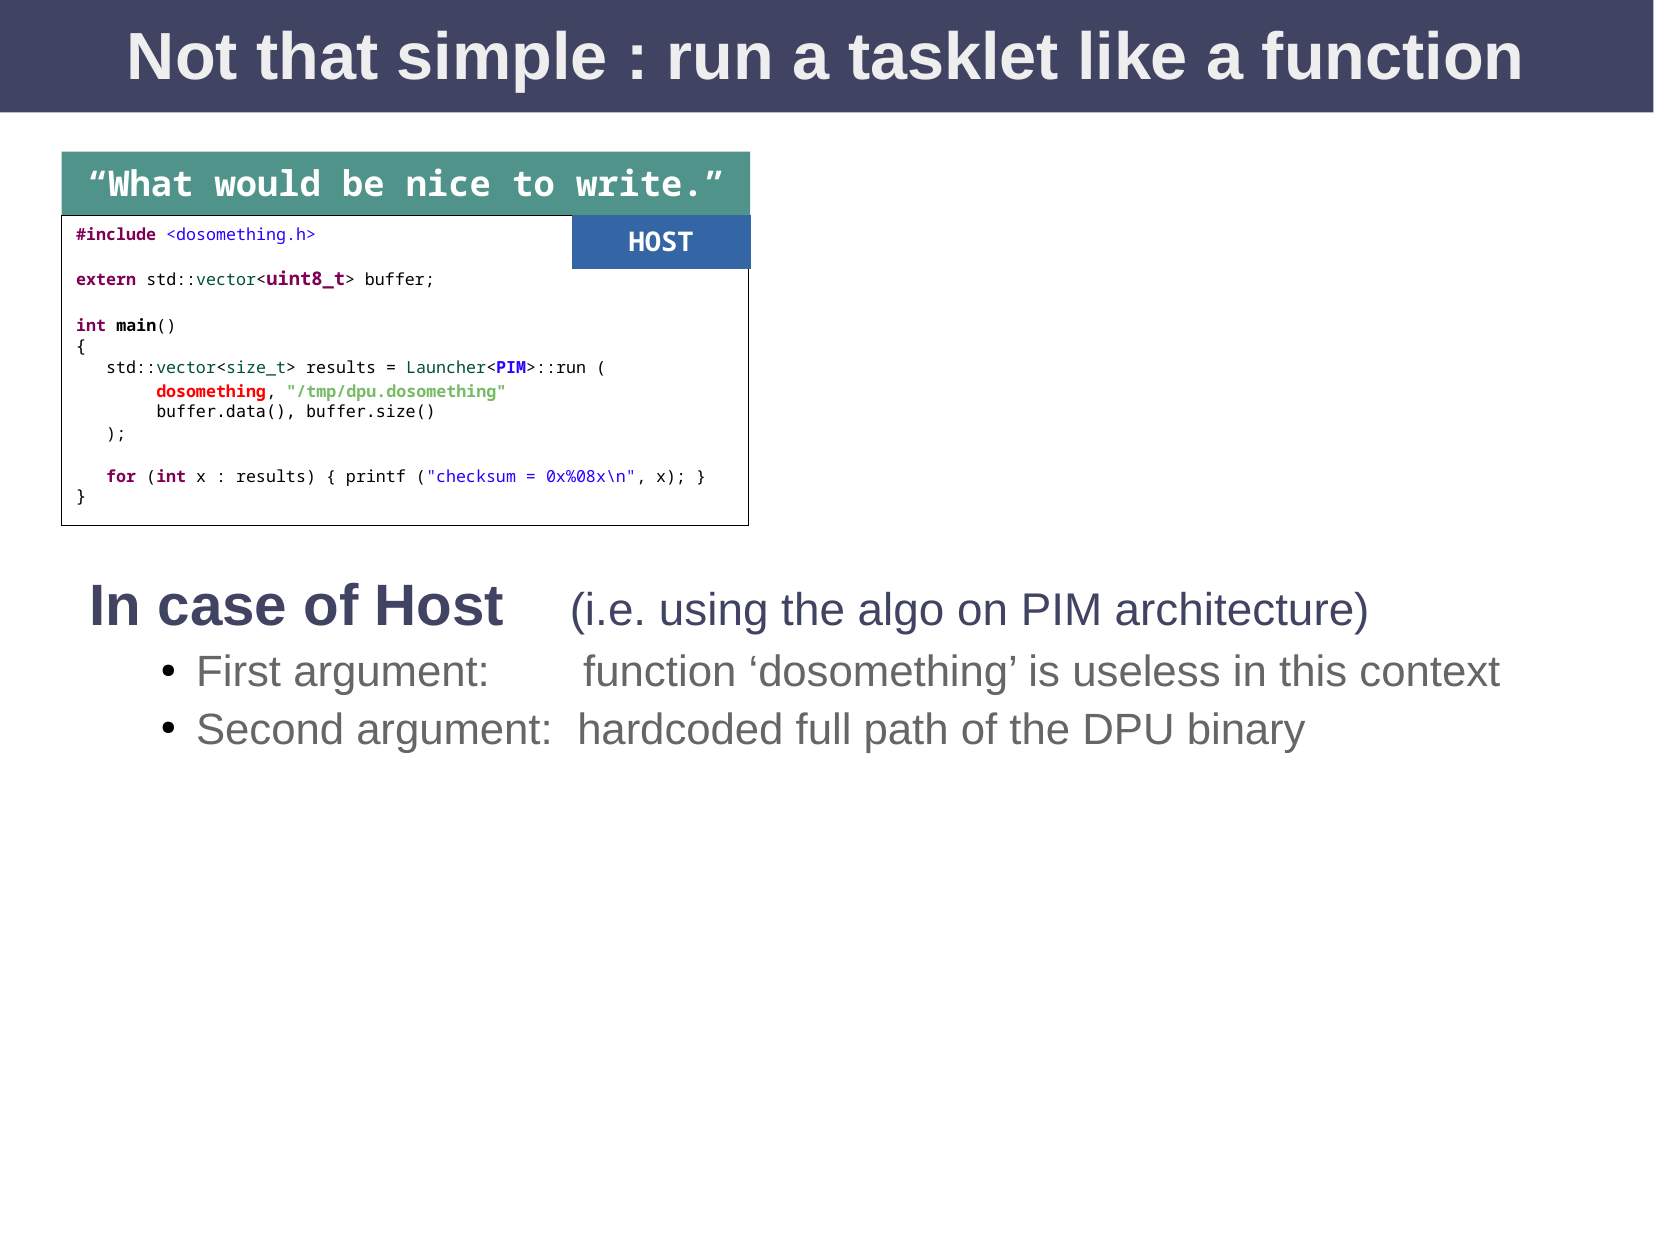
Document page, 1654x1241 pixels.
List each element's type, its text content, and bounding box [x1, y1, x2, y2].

text_box Not that simple : run a tasklet like a function [0, 0, 1654, 113]
text_box HOST [572, 215, 751, 269]
text_box In case of Host (i.e. using the algo on PIM architecture) First argument: function ‘dosomething’ is useless in this context Second argument: hardcoded full path of the DPU binary [75, 565, 1619, 1064]
text_box “What would be nice to write.” [61, 151, 751, 215]
text_box #include <dosomething.h> extern std::vector<uint8_t> buffer; int main() { std::vector<size_t> results = Launcher<PIM>::run ( dosomething, "/tmp/dpu.dosomething" buffer.data(), buffer.size() ); for (int x : results) { printf ("checksum = 0x%08x\n", x); } } [61, 215, 749, 526]
